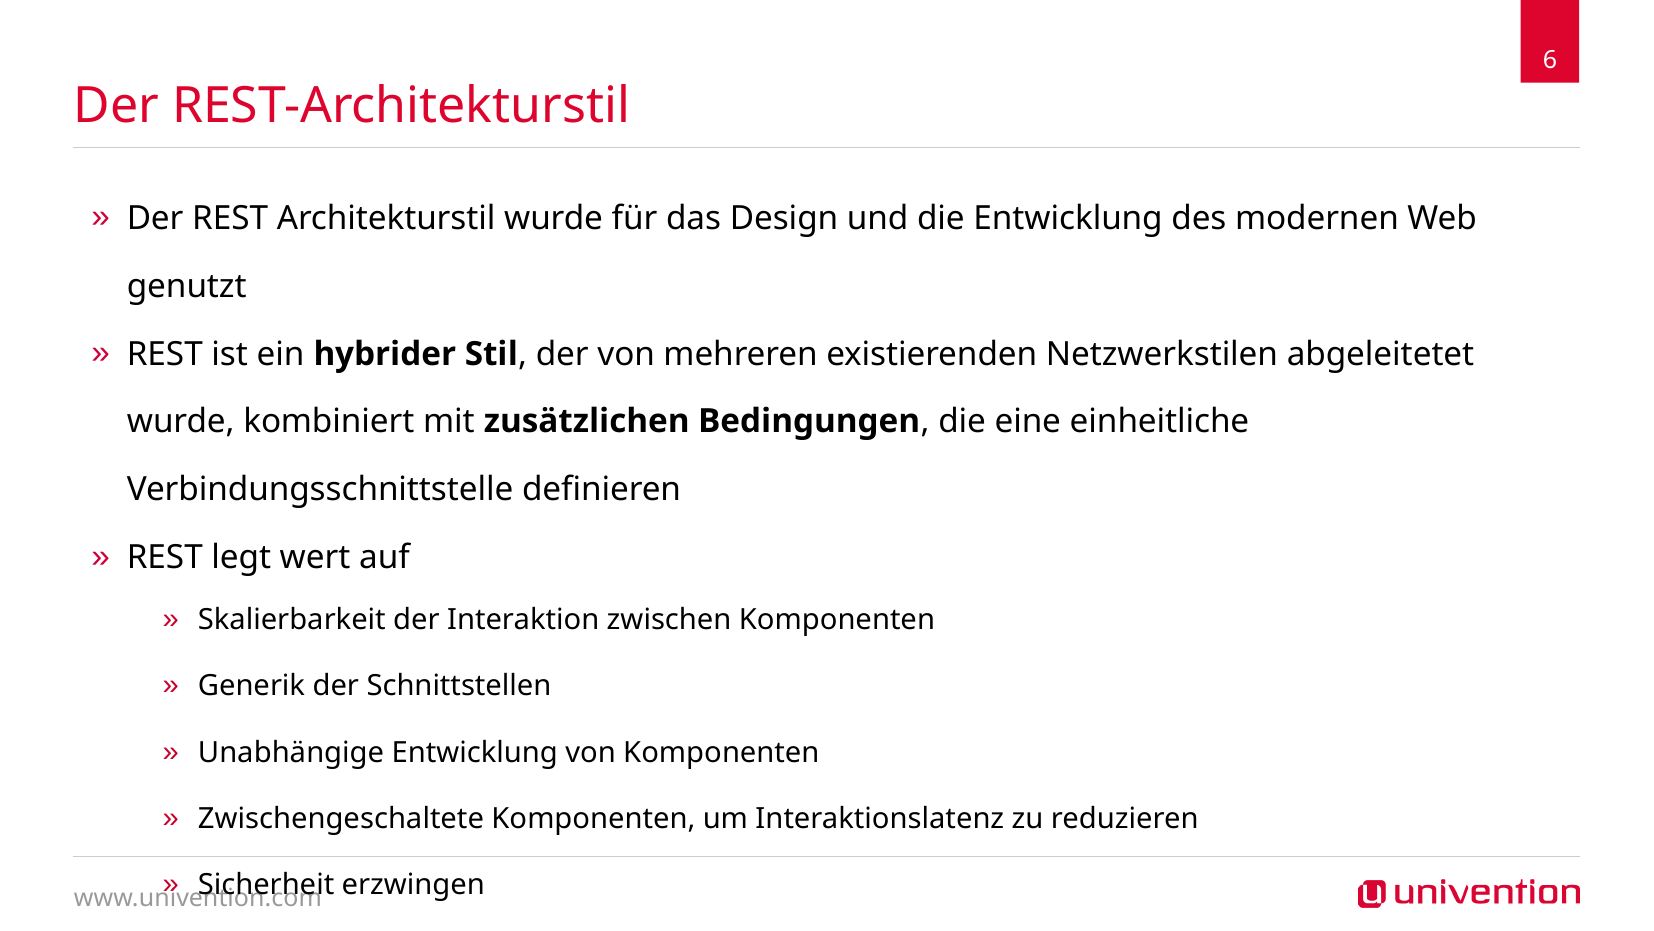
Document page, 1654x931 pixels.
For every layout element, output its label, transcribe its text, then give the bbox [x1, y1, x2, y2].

title Der REST-Architekturstil [73, 59, 1580, 148]
picture [1358, 879, 1580, 908]
list Der REST Architekturstil wurde für das Design und die Entwicklung des modernen Web genutzt REST ist ein hybrider Stil, der von mehreren existierenden Netzwerkstilen abgeleitetet wurde, kombiniert mit zusätzlichen Bedingungen, die eine einheitliche Verbindungsschnittstelle definieren REST legt wert auf Skalierbarkeit der Interaktion zwischen Komponenten Generik der Schnittstellen Unabhängige Entwicklung von Komponenten Zwischengeschaltete Komponenten, um Interaktionslatenz zu reduzieren Sicherheit erzwingen Altlast-Systeme abzuschotten [73, 171, 1580, 762]
